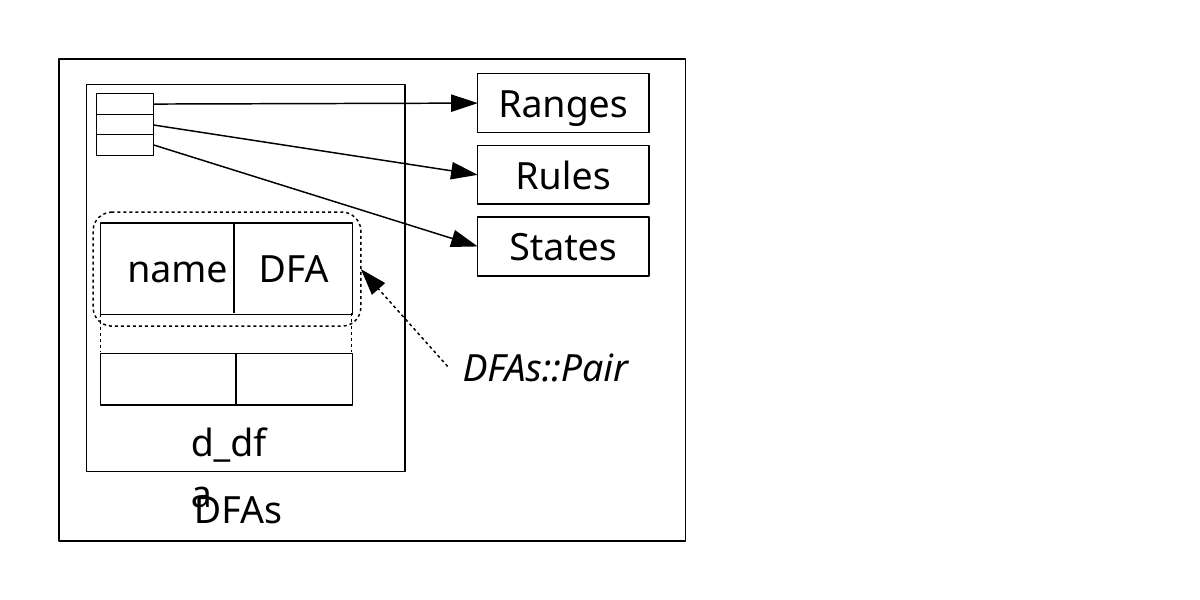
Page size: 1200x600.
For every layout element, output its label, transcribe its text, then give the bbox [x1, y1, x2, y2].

text_box States [477, 217, 649, 276]
text_box DFAs::Pair [447, 333, 646, 395]
text_box Ranges [477, 73, 649, 133]
text_box name [112, 234, 233, 295]
text_box Rules [477, 145, 649, 205]
text_box DFAs [179, 475, 291, 536]
text_box DFA [243, 234, 341, 295]
text_box [59, 59, 686, 541]
text_box d_dfa [176, 409, 299, 470]
